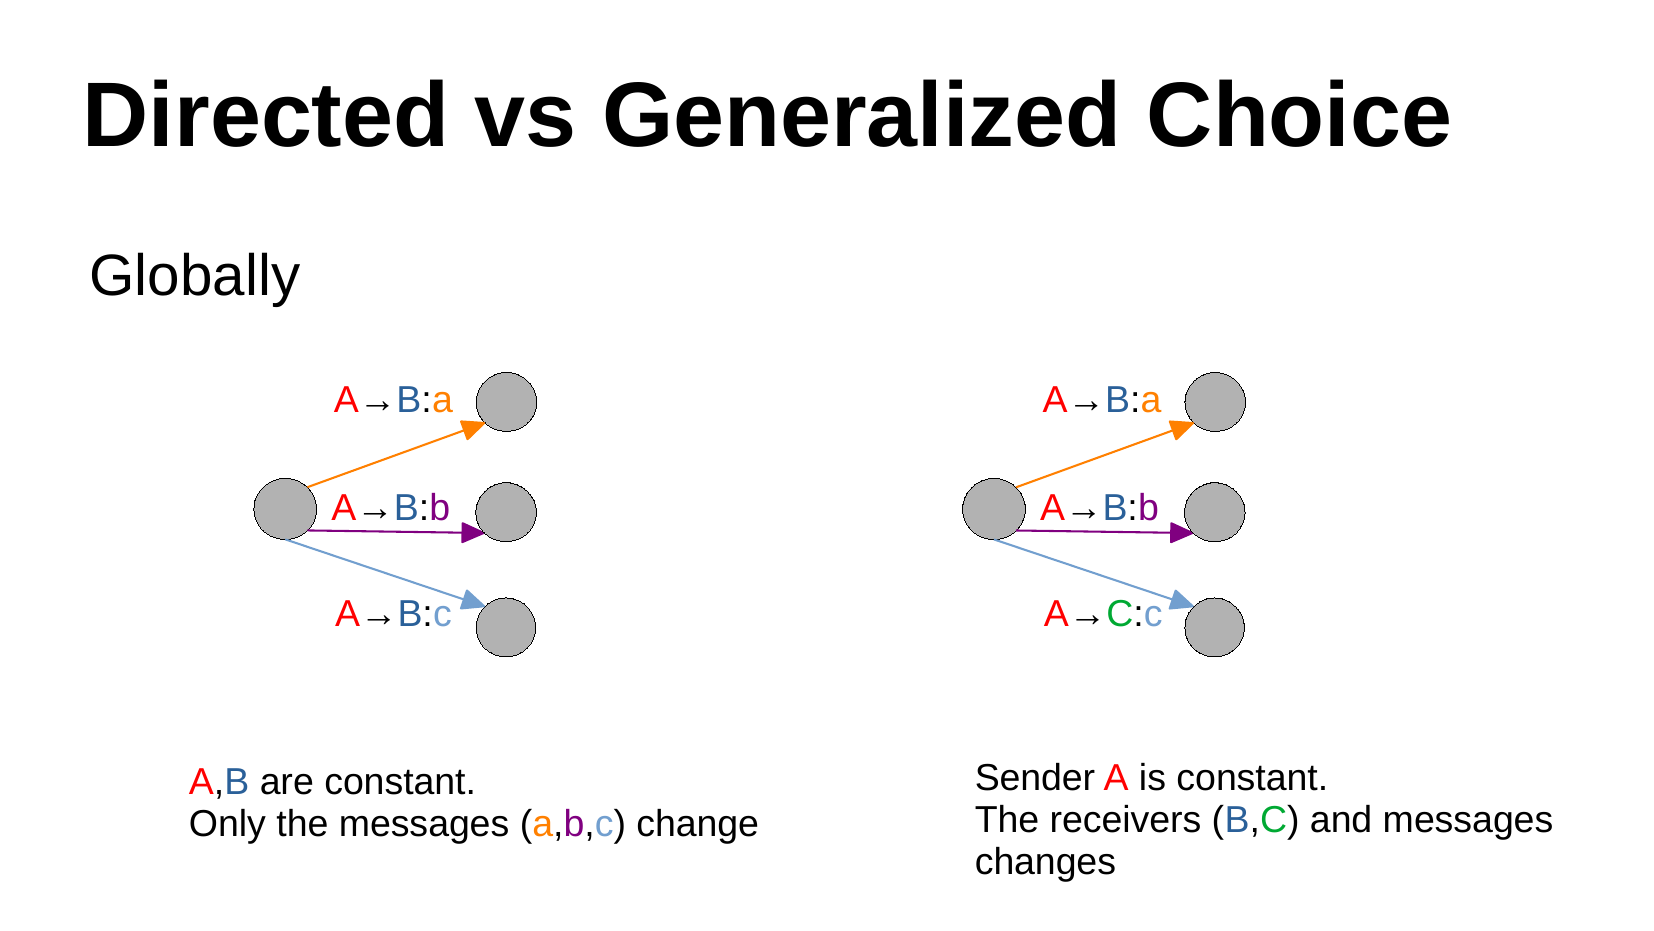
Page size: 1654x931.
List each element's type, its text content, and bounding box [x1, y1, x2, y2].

title Directed vs Generalized Choice [82, 37, 1571, 193]
text_box [1184, 482, 1246, 542]
text_box A→C:c [1029, 585, 1178, 642]
text_box [476, 372, 537, 432]
text_box A→B:a [1027, 371, 1177, 429]
text_box [475, 482, 537, 542]
text_box Sender A is constant. The receivers (B,C) and messages changes [960, 749, 1569, 891]
text_box A→B:b [316, 478, 465, 536]
text_box Globally [75, 235, 316, 316]
text_box A→B:a [319, 371, 468, 429]
text_box [1184, 597, 1245, 657]
text_box [1184, 372, 1246, 432]
text_box [253, 478, 316, 540]
text_box [962, 478, 1025, 540]
text_box A,B are constant. Only the messages (a,b,c) change [174, 753, 775, 853]
text_box A→B:c [320, 585, 467, 642]
text_box A→B:b [1025, 479, 1174, 536]
text_box [476, 597, 536, 657]
